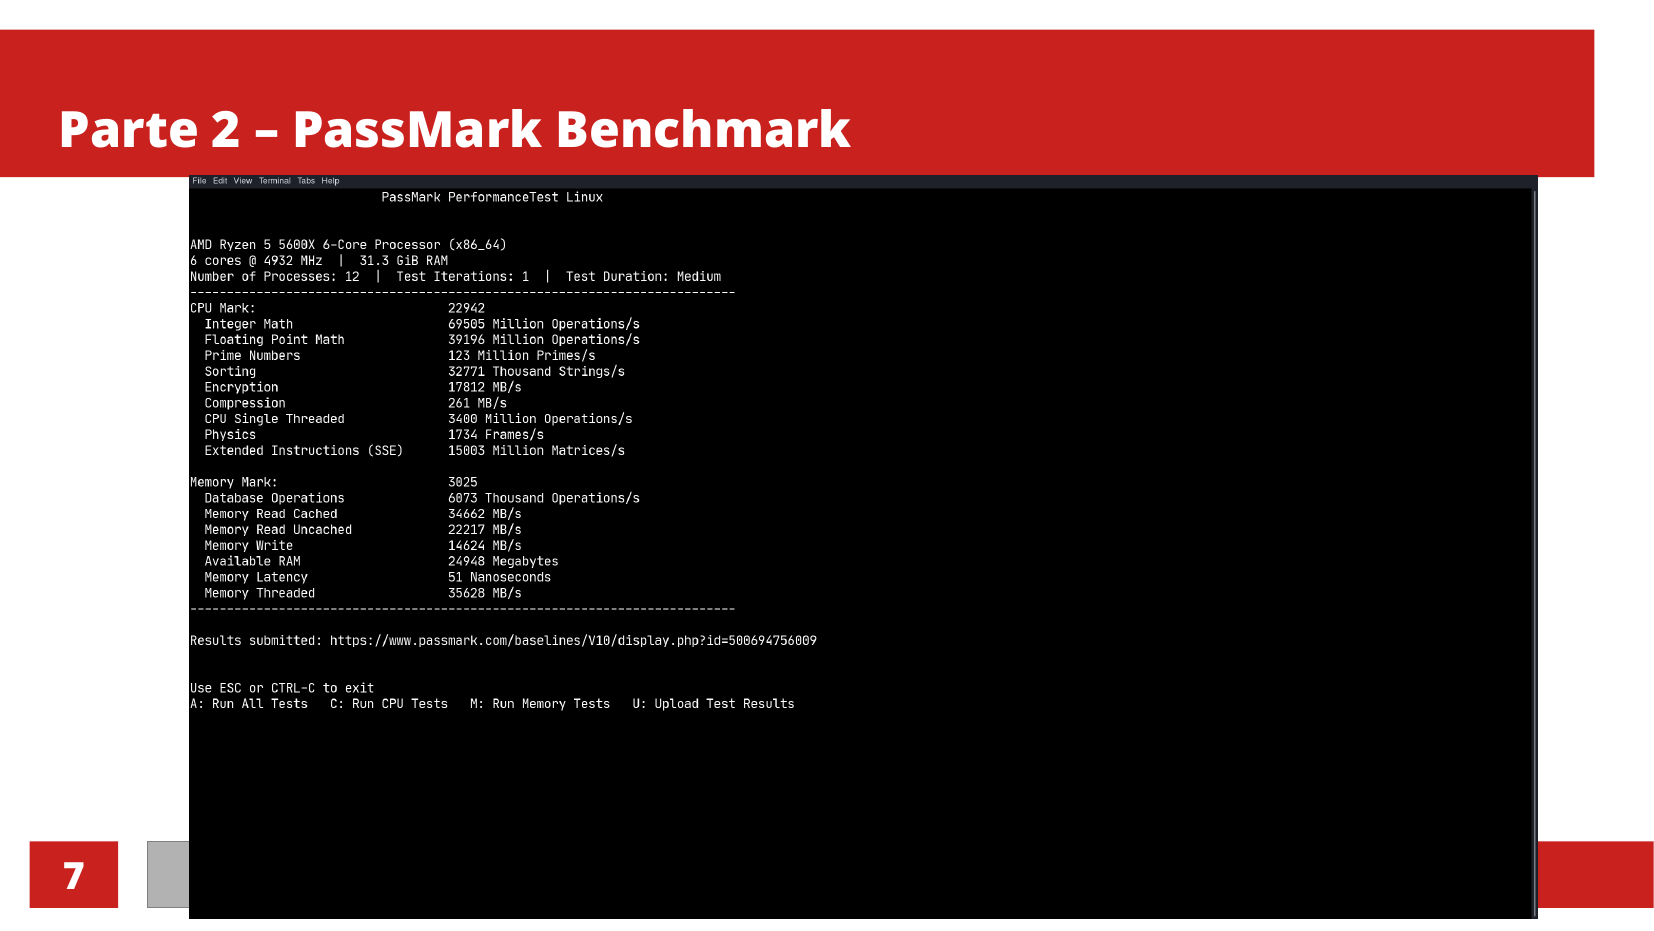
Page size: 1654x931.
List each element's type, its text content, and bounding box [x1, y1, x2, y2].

title Parte 2 – PassMark Benchmark [59, 44, 1595, 163]
picture [189, 175, 1538, 919]
